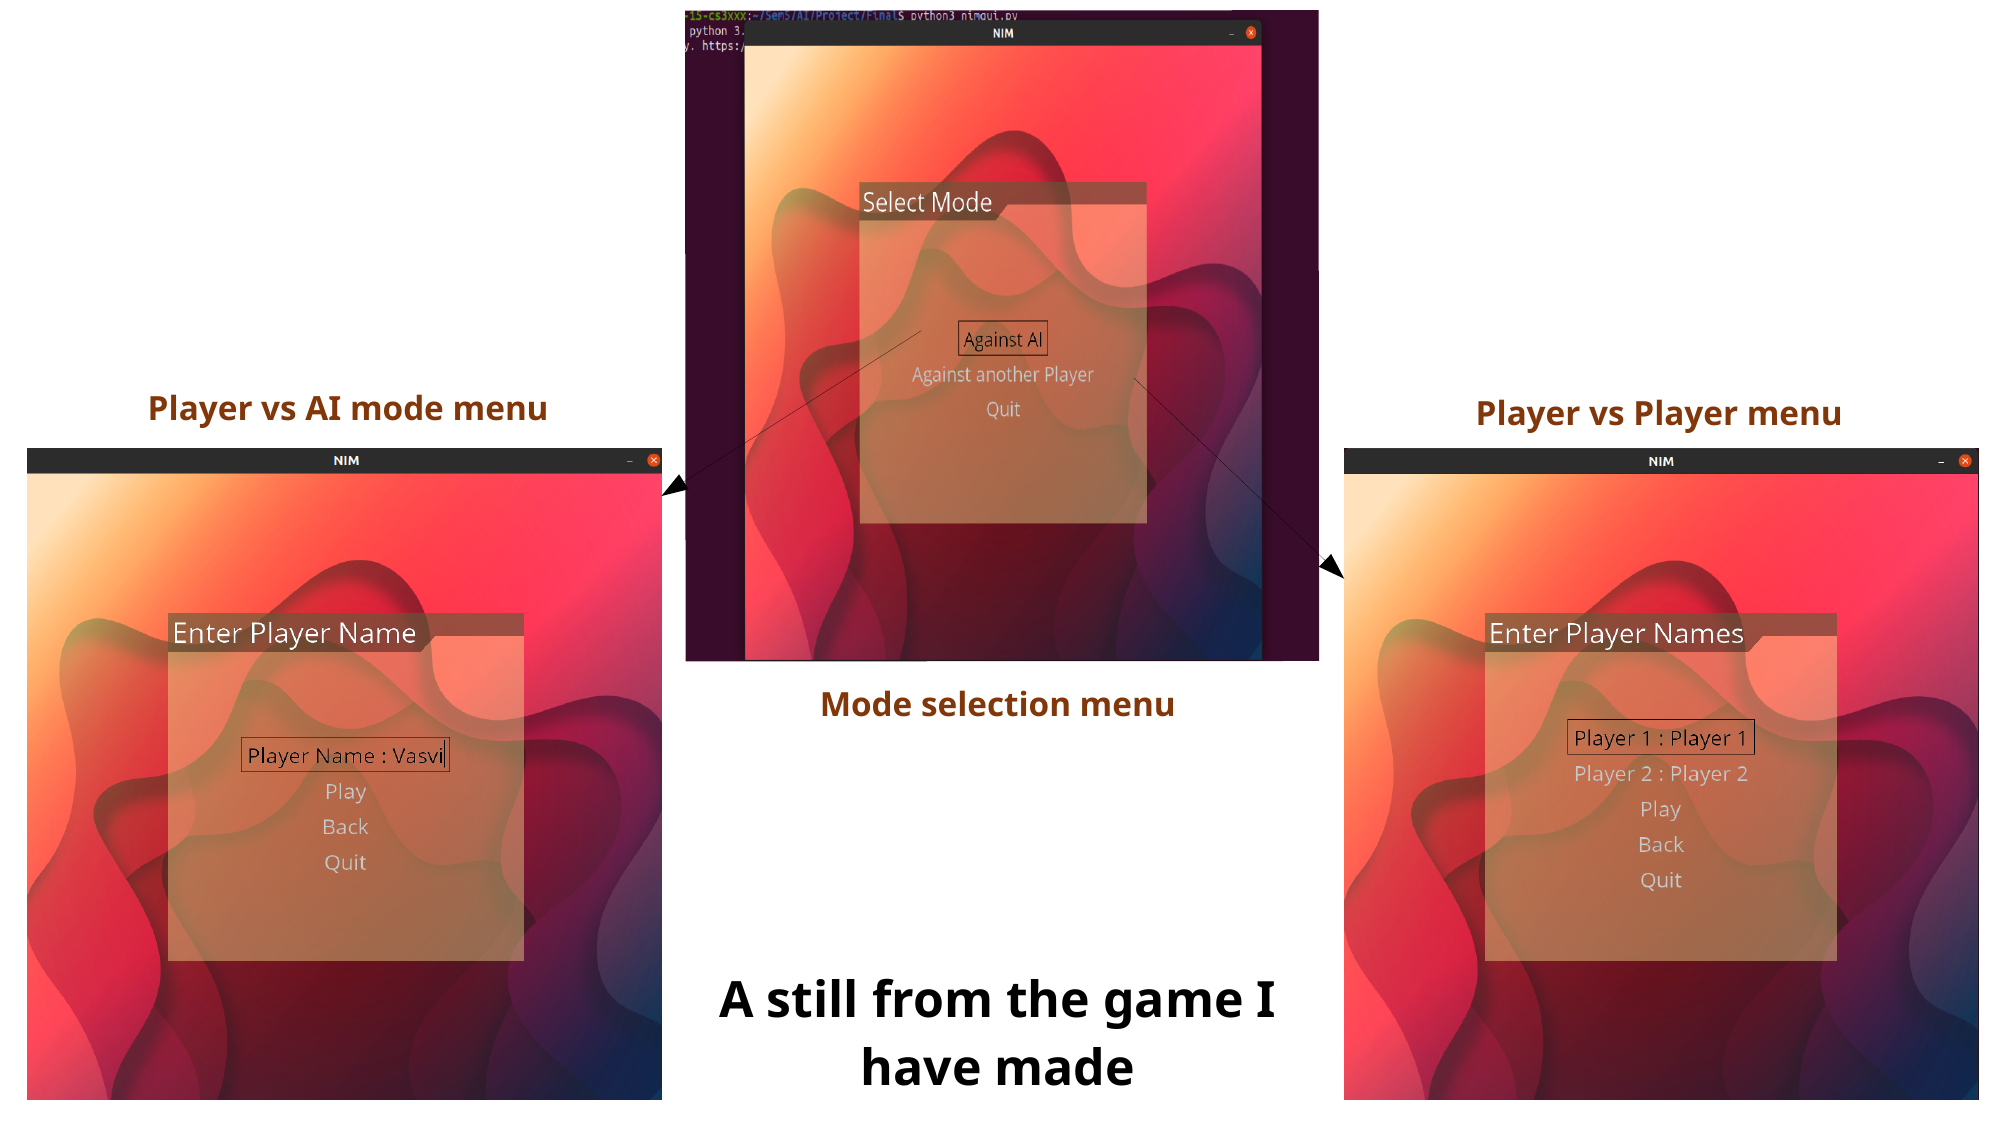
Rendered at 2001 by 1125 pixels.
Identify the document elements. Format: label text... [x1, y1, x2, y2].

text_box Player vs Player menu [1358, 382, 1961, 438]
picture [685, 10, 1320, 662]
text_box Player vs AI mode menu [47, 377, 650, 433]
text_box A still from the game I have made [696, 956, 1300, 1092]
picture [27, 448, 662, 1100]
text_box Mode selection menu [696, 673, 1300, 729]
picture [1344, 448, 1979, 1100]
